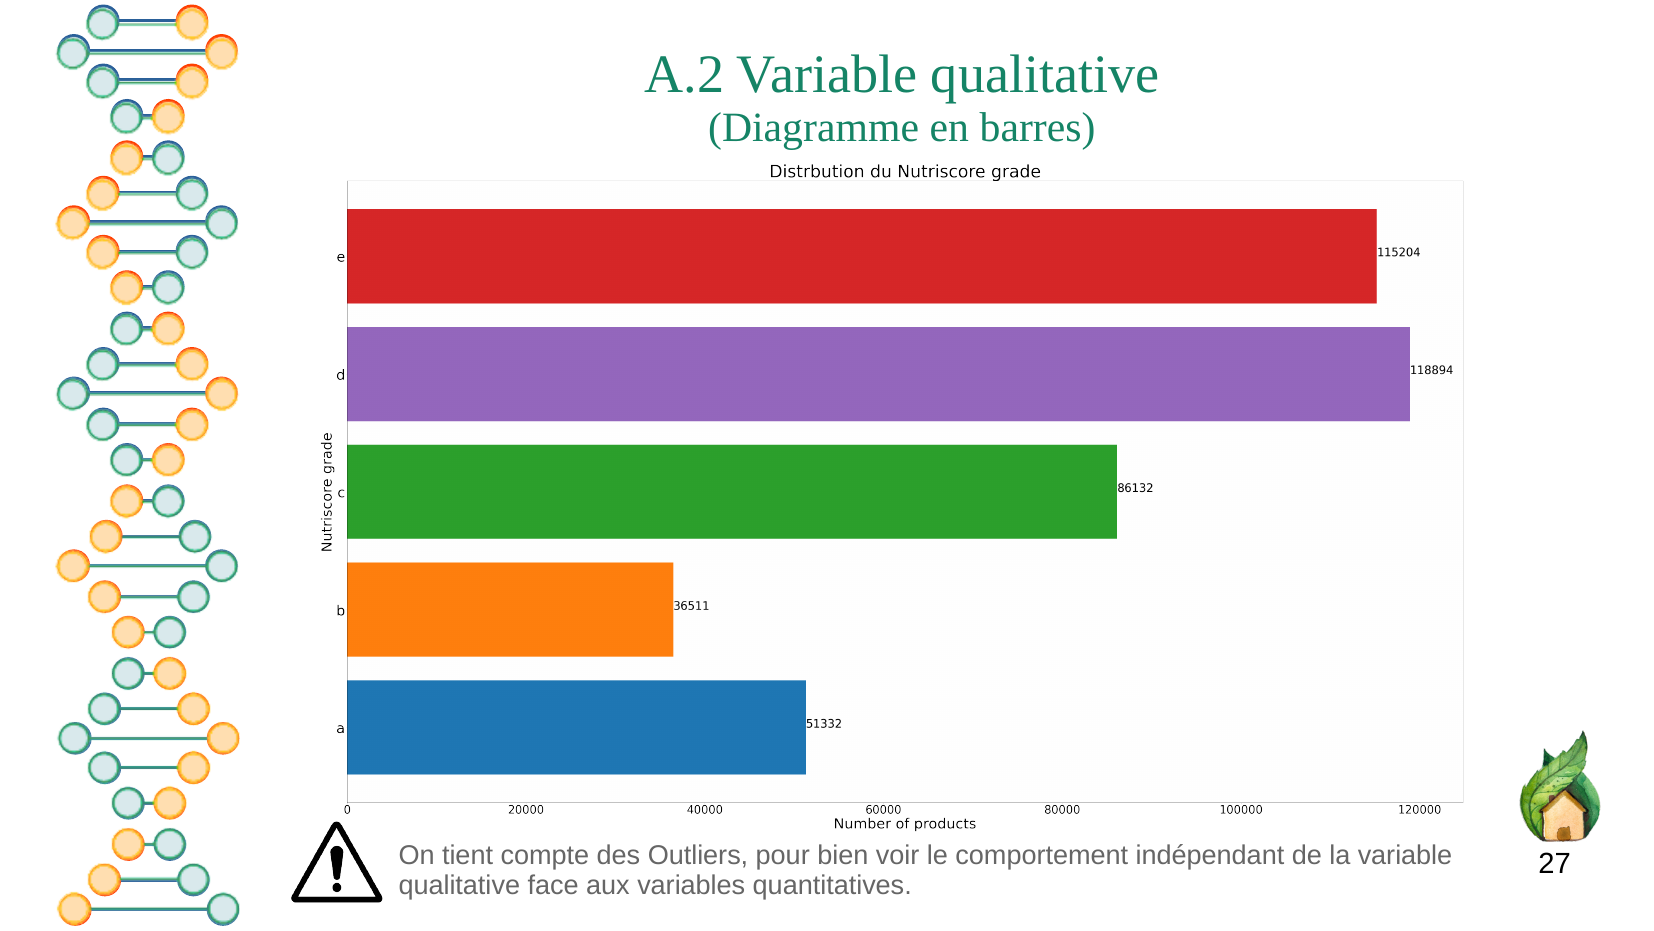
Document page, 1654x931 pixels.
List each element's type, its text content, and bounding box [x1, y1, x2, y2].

text_box On tient compte des Outliers, pour bien voir le comportement indépendant de la variable qualitative face aux variables quantitatives. [384, 832, 1507, 878]
title A.2 Variable qualitative (Diagramme en barres) [351, 44, 1532, 227]
picture [0, 0, 1465, 931]
picture [1500, 726, 1619, 845]
